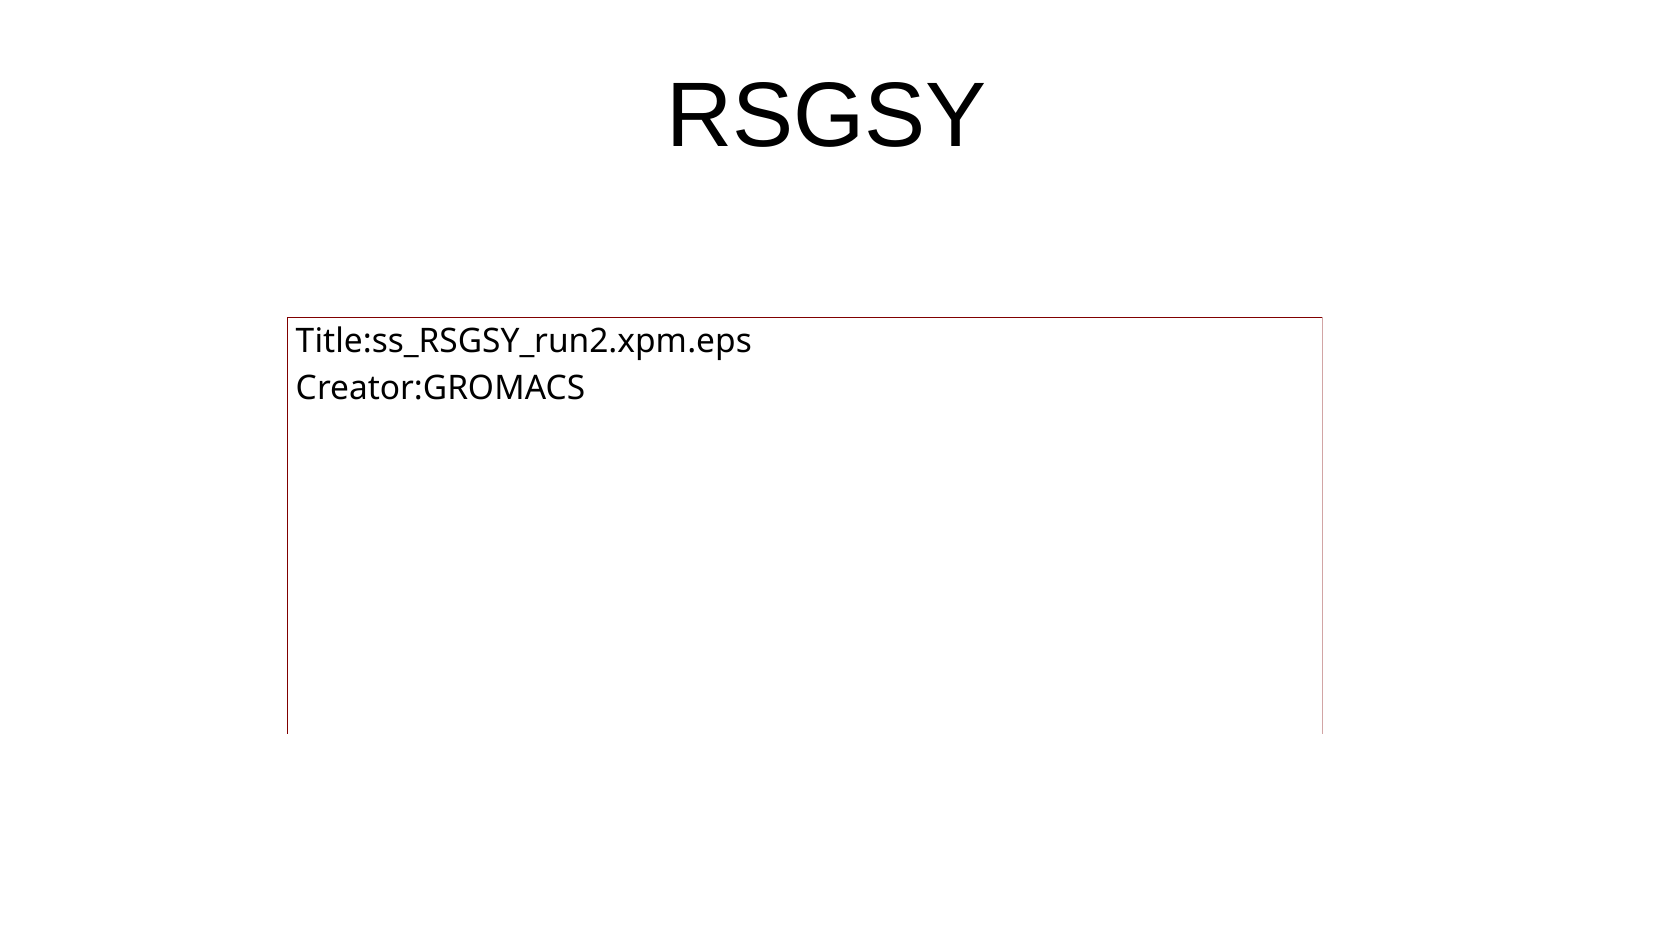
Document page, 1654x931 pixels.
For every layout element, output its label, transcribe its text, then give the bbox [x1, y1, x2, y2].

title RSGSY [82, 37, 1571, 193]
picture [285, 315, 1323, 734]
